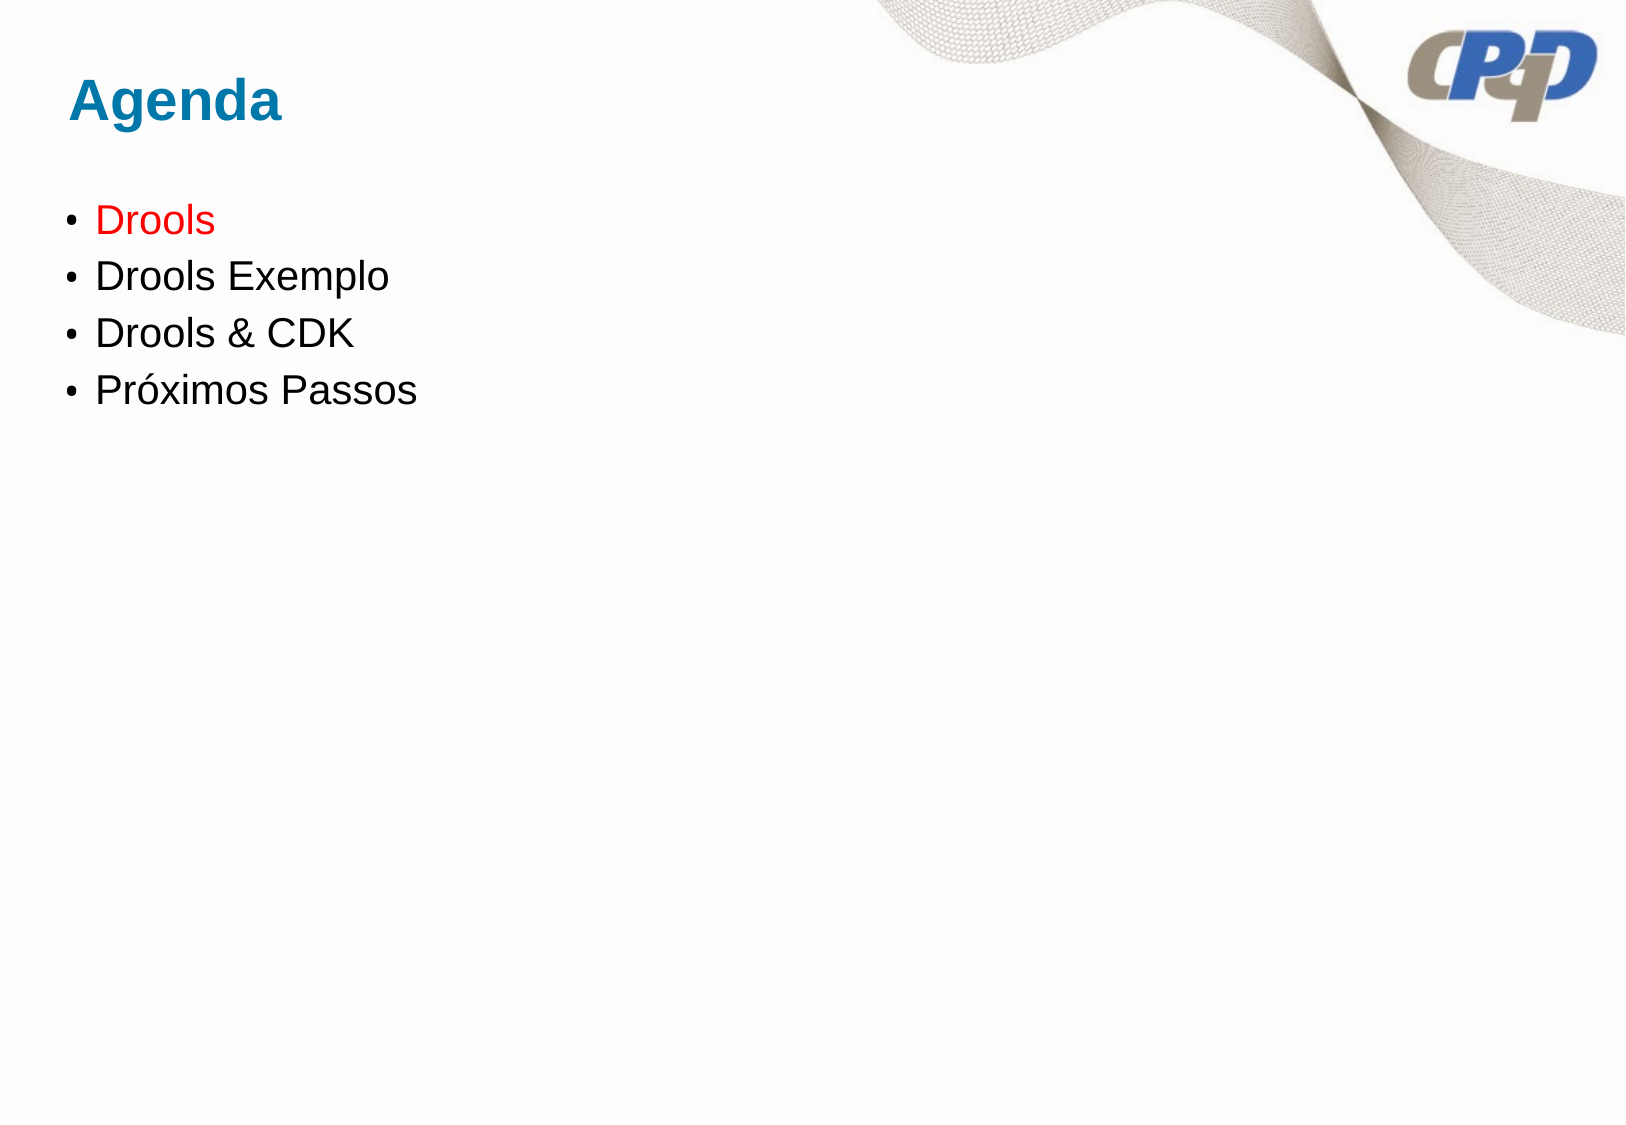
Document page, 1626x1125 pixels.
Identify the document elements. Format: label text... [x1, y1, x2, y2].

list Drools Drools Exemplo Drools & CDK Próximos Passos [63, 196, 1544, 991]
title Agenda [68, 57, 1288, 143]
picture [0, 0, 1626, 1125]
